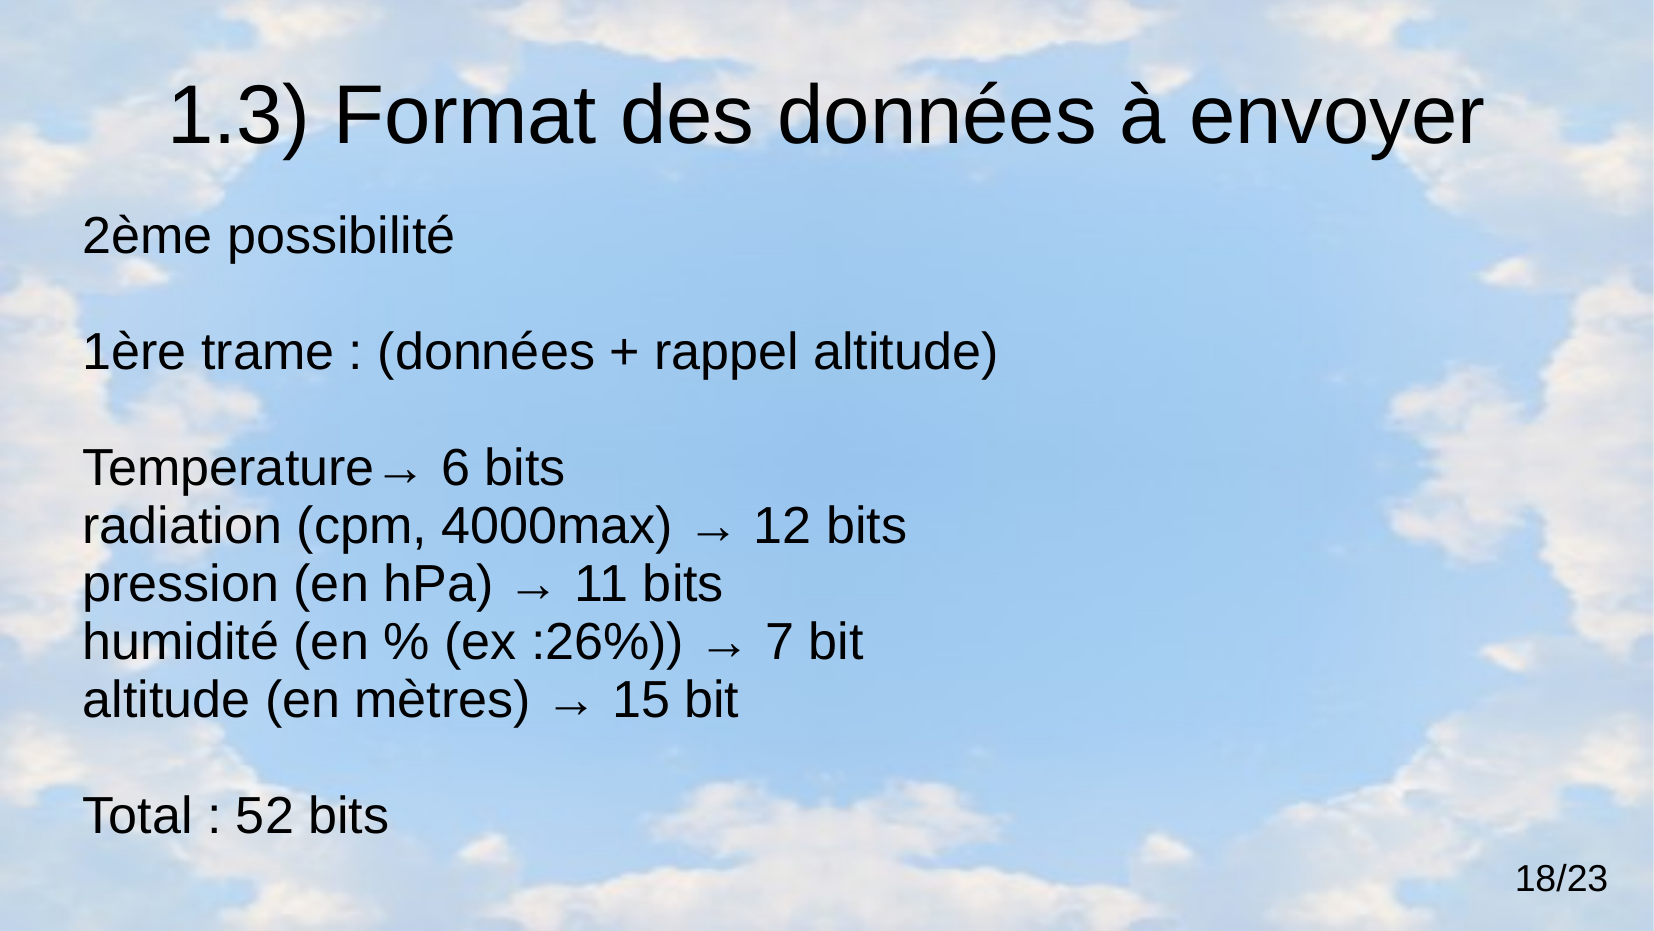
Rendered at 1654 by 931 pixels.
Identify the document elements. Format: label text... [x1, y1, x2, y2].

title 1.3) Format des données à envoyer [82, 37, 1571, 193]
text_box <numéro>/23 [1500, 850, 1654, 921]
picture [0, 0, 1654, 931]
subtitle 2ème possibilité 1ère trame : (données + rappel altitude) Temperature→ 6 bits radiation (cpm, 4000max) → 12 bits pression (en hPa) → 11 bits humidité (en % (ex :26%)) → 7 bit altitude (en mètres) → 15 bit Total : 52 bits [82, 206, 1571, 845]
